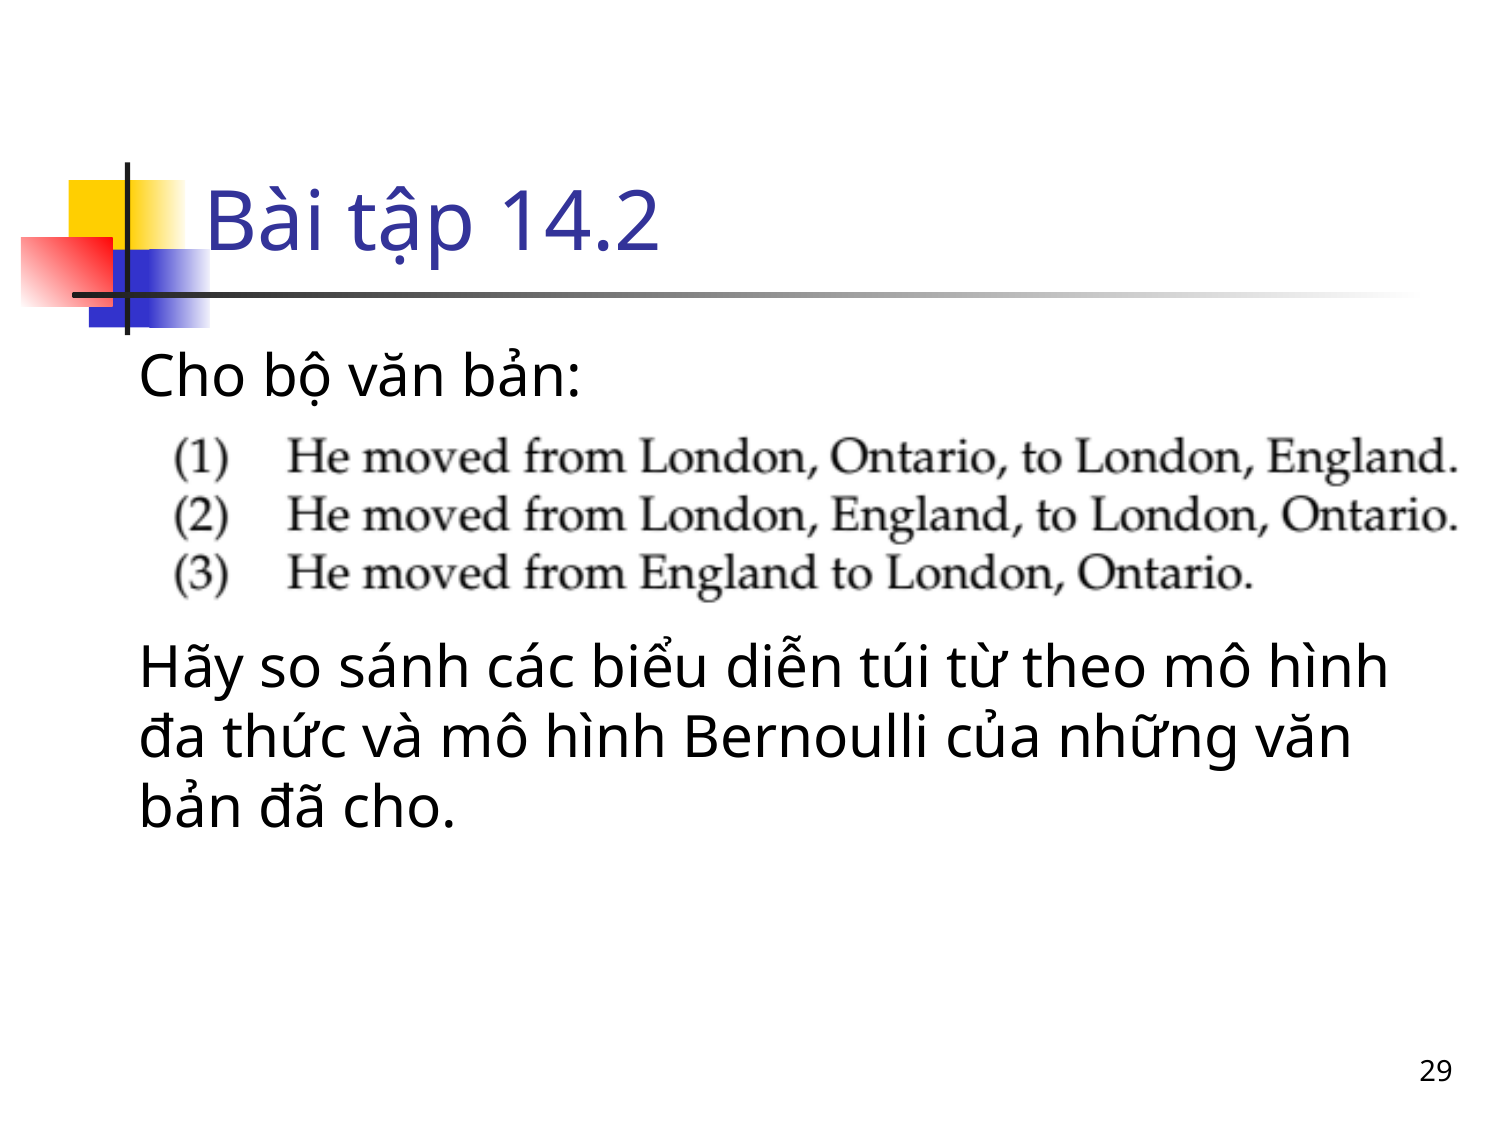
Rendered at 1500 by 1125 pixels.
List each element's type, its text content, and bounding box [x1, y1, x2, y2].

slide_number <number> [1155, 1024, 1468, 1100]
list Cho bộ văn bản: [123, 331, 1469, 433]
title Bài tập 14.2 [188, 35, 1468, 275]
text_box Hãy so sánh các biểu diễn túi từ theo mô hình đa thức và mô hình Bernoulli của những văn bản đã cho. [123, 621, 1469, 1012]
picture [159, 424, 1485, 610]
